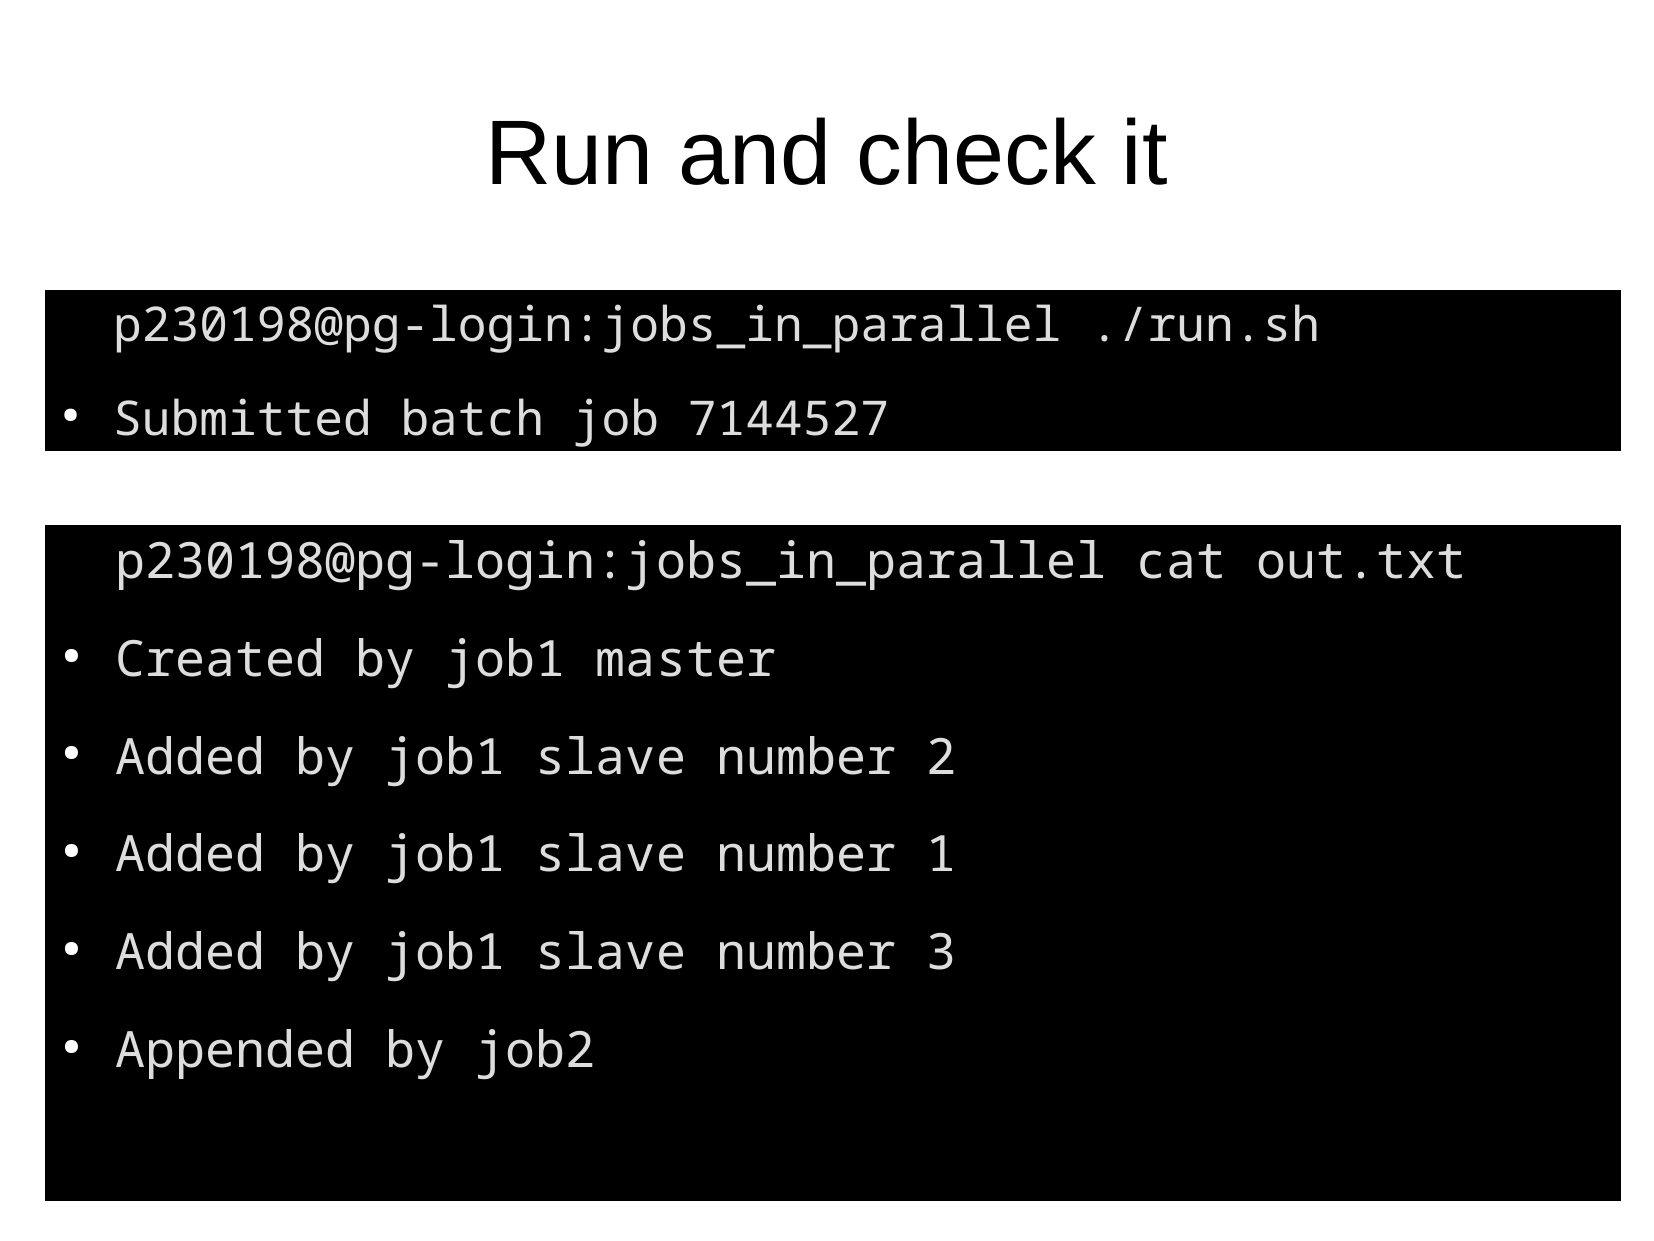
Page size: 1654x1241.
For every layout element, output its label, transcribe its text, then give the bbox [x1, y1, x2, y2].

list p230198@pg-login:jobs_in_parallel cat out.txt Created by job1 master Added by job1 slave number 2 Added by job1 slave number 1 Added by job1 slave number 3 Appended by job2 [45, 525, 1621, 1201]
list p230198@pg-login:jobs_in_parallel ./run.sh Submitted batch job 7144527 [45, 290, 1621, 451]
title Run and check it [82, 49, 1571, 257]
